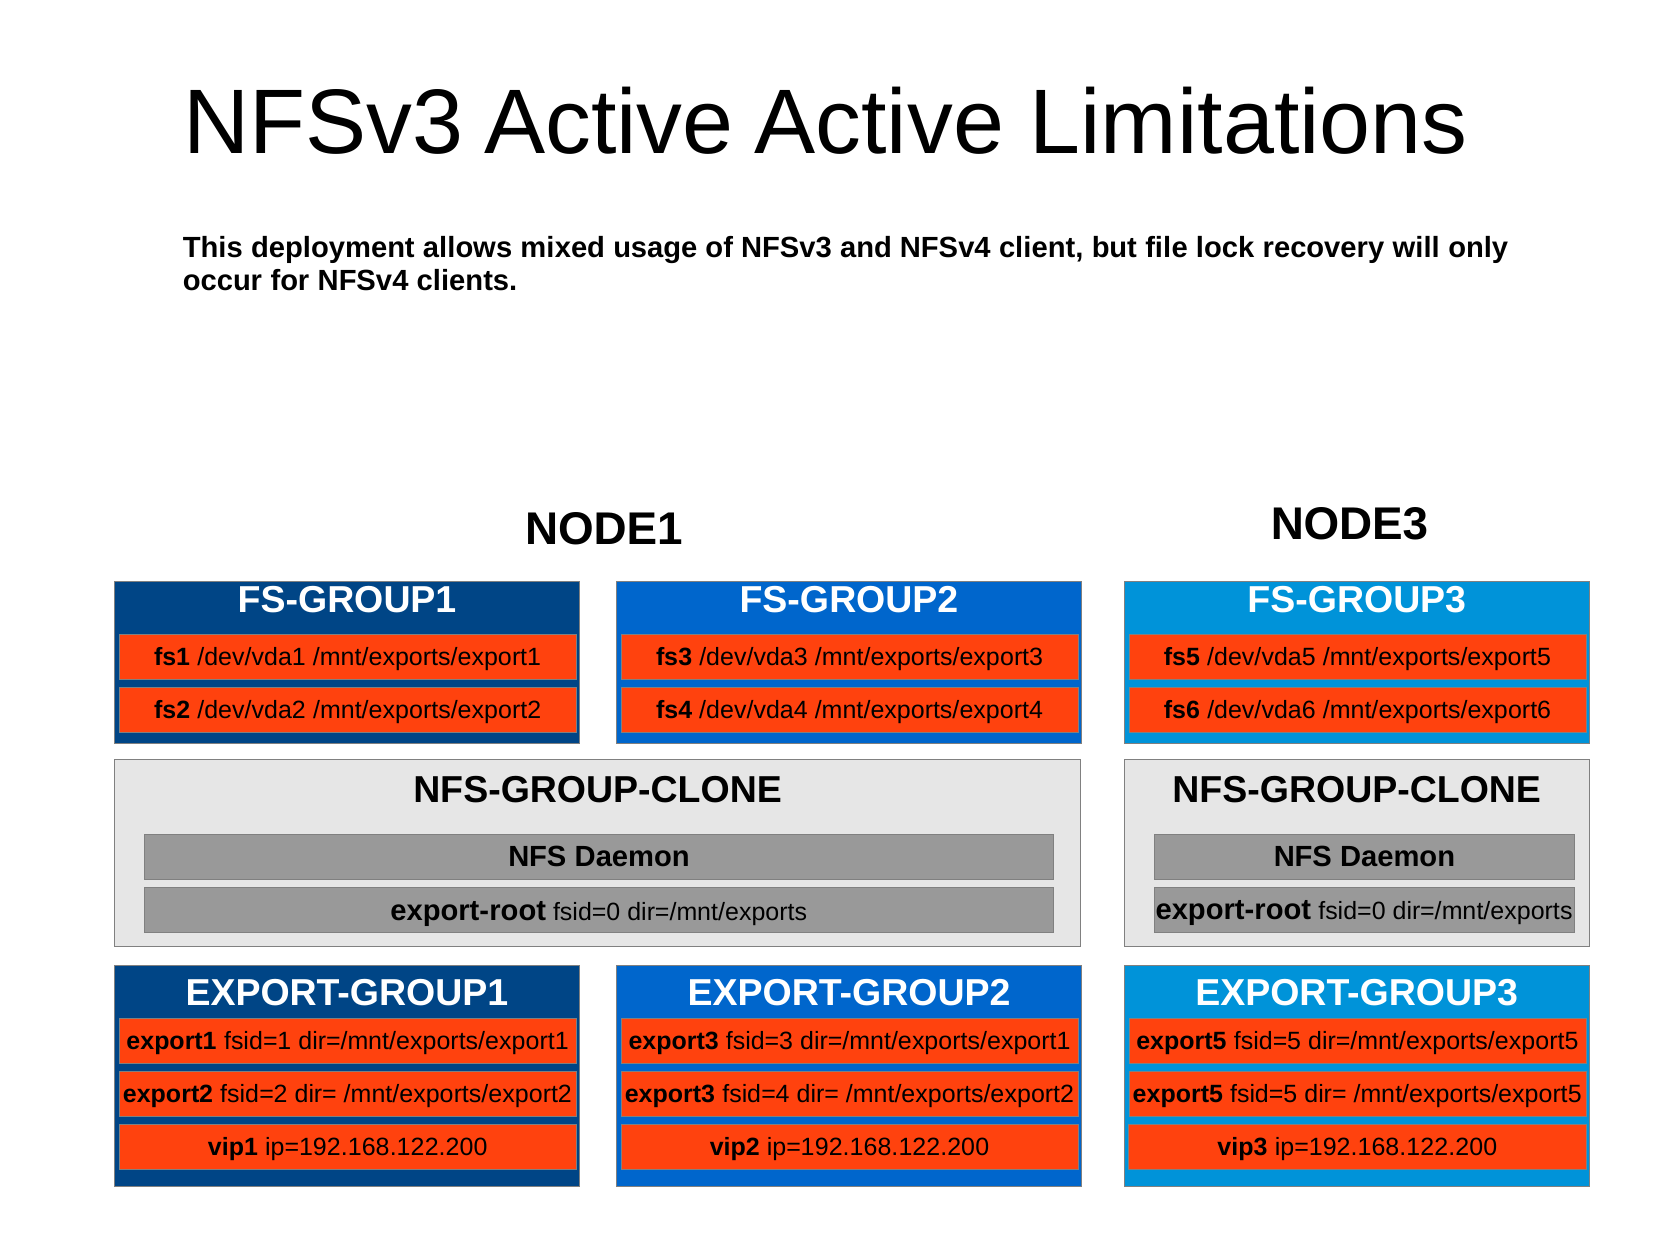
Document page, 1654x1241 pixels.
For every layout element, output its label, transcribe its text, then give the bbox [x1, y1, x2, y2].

text_box FS-GROUP3 [1124, 581, 1590, 744]
text_box fs2 /dev/vda2 /mnt/exports/export2 [119, 687, 577, 733]
text_box This deployment allows mixed usage of NFSv3 and NFSv4 client, but file lock recovery will only occur for NFSv4 clients. [168, 223, 1564, 466]
text_box vip1 ip=192.168.122.200 [119, 1124, 577, 1170]
text_box fs6 /dev/vda6 /mnt/exports/export6 [1129, 687, 1587, 733]
text_box export-root fsid=0 dir=/mnt/exports [1154, 887, 1575, 933]
text_box EXPORT-GROUP3 [1124, 965, 1590, 1187]
text_box vip3 ip=192.168.122.200 [1128, 1124, 1587, 1170]
text_box export1 fsid=1 dir=/mnt/exports/export1 [119, 1018, 577, 1064]
text_box NFS Daemon [1154, 834, 1575, 880]
text_box NODE3 [1256, 490, 1452, 574]
text_box export5 fsid=5 dir= /mnt/exports/export5 [1129, 1071, 1587, 1117]
text_box export3 fsid=3 dir=/mnt/exports/export1 [621, 1018, 1079, 1064]
text_box export2 fsid=2 dir= /mnt/exports/export2 [119, 1071, 577, 1117]
text_box export3 fsid=4 dir= /mnt/exports/export2 [621, 1071, 1079, 1117]
text_box FS-GROUP1 [114, 581, 580, 744]
text_box fs5 /dev/vda5 /mnt/exports/export5 [1129, 634, 1587, 680]
text_box NFS-GROUP-CLONE [1124, 759, 1590, 947]
text_box EXPORT-GROUP2 [616, 965, 1082, 1187]
text_box NODE1 [510, 495, 706, 578]
text_box FS-GROUP2 [616, 581, 1082, 744]
text_box export-root fsid=0 dir=/mnt/exports [144, 887, 1054, 933]
text_box NFS Daemon [144, 834, 1054, 880]
title NFSv3 Active Active Limitations [82, 49, 1571, 196]
text_box NFS-GROUP-CLONE [114, 759, 1081, 947]
text_box fs3 /dev/vda3 /mnt/exports/export3 [621, 634, 1079, 680]
text_box vip2 ip=192.168.122.200 [621, 1124, 1079, 1170]
text_box fs4 /dev/vda4 /mnt/exports/export4 [621, 687, 1079, 733]
text_box fs1 /dev/vda1 /mnt/exports/export1 [119, 634, 577, 680]
text_box export5 fsid=5 dir=/mnt/exports/export5 [1129, 1018, 1587, 1064]
text_box EXPORT-GROUP1 [114, 965, 580, 1187]
